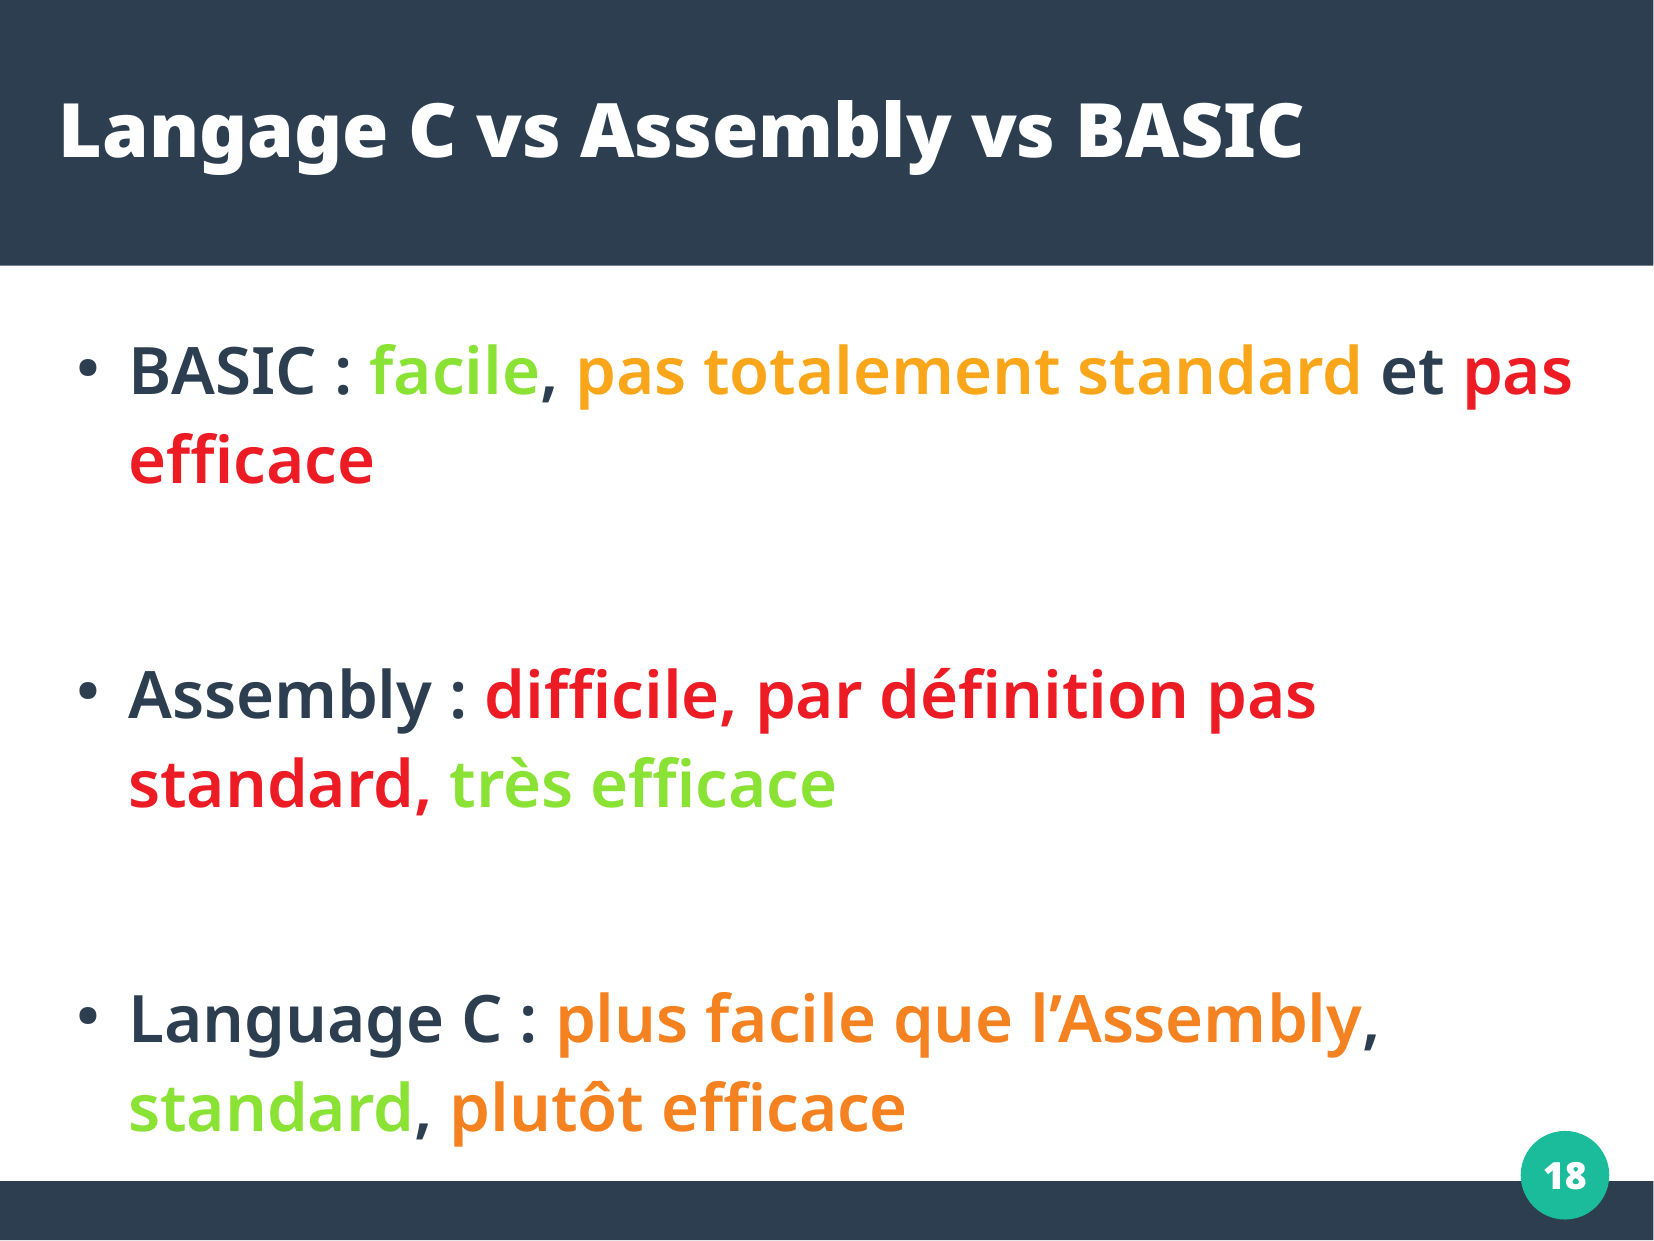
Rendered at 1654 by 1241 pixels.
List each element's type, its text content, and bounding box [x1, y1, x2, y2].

list BASIC : facile, pas totalement standard et pas efficace Assembly : difficile, par définition pas standard, très efficace Language C : plus facile que l’Assembly, standard, plutôt efficace [59, 324, 1595, 1152]
title Langage C vs Assembly vs BASIC [59, 0, 1595, 265]
